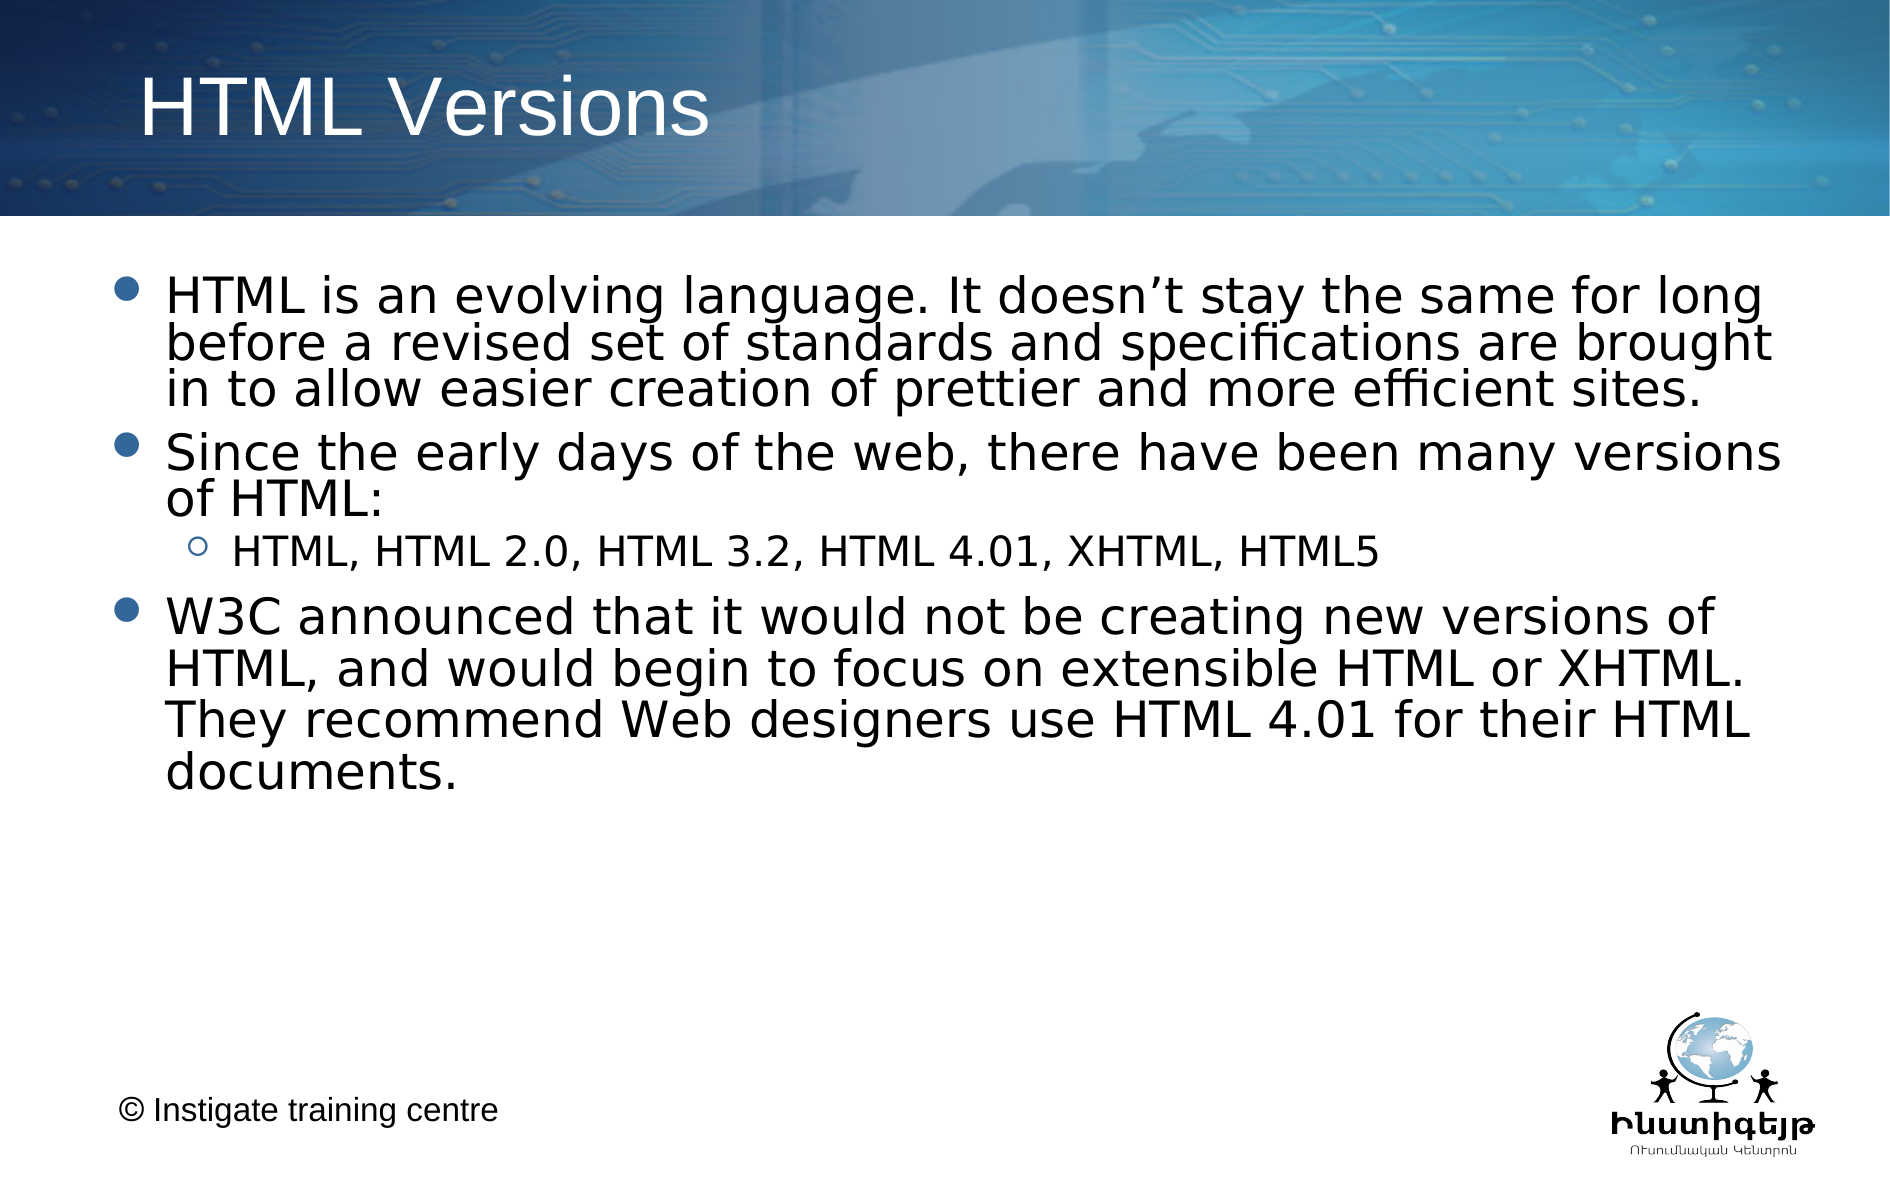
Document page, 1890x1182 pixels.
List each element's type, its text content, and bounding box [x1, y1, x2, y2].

text_box HTML Versions [138, 82, 1801, 88]
list HTML is an evolving language. It doesn’t stay the same for long before a revised set of standards and specifications are brought in to allow easier creation of prettier and more efficient sites. Since the early days of the web, there have been many versions of HTML: HTML, HTML 2.0, HTML 3.2, HTML 4.01, XHTML, HTML5 W3C announced that it would not be creating new versions of HTML, and would begin to focus on extensible HTML or XHTML. They recommend Web designers use HTML 4.01 for their HTML documents. [110, 276, 1801, 298]
picture [1612, 1012, 1815, 1157]
picture [0, 0, 1890, 216]
